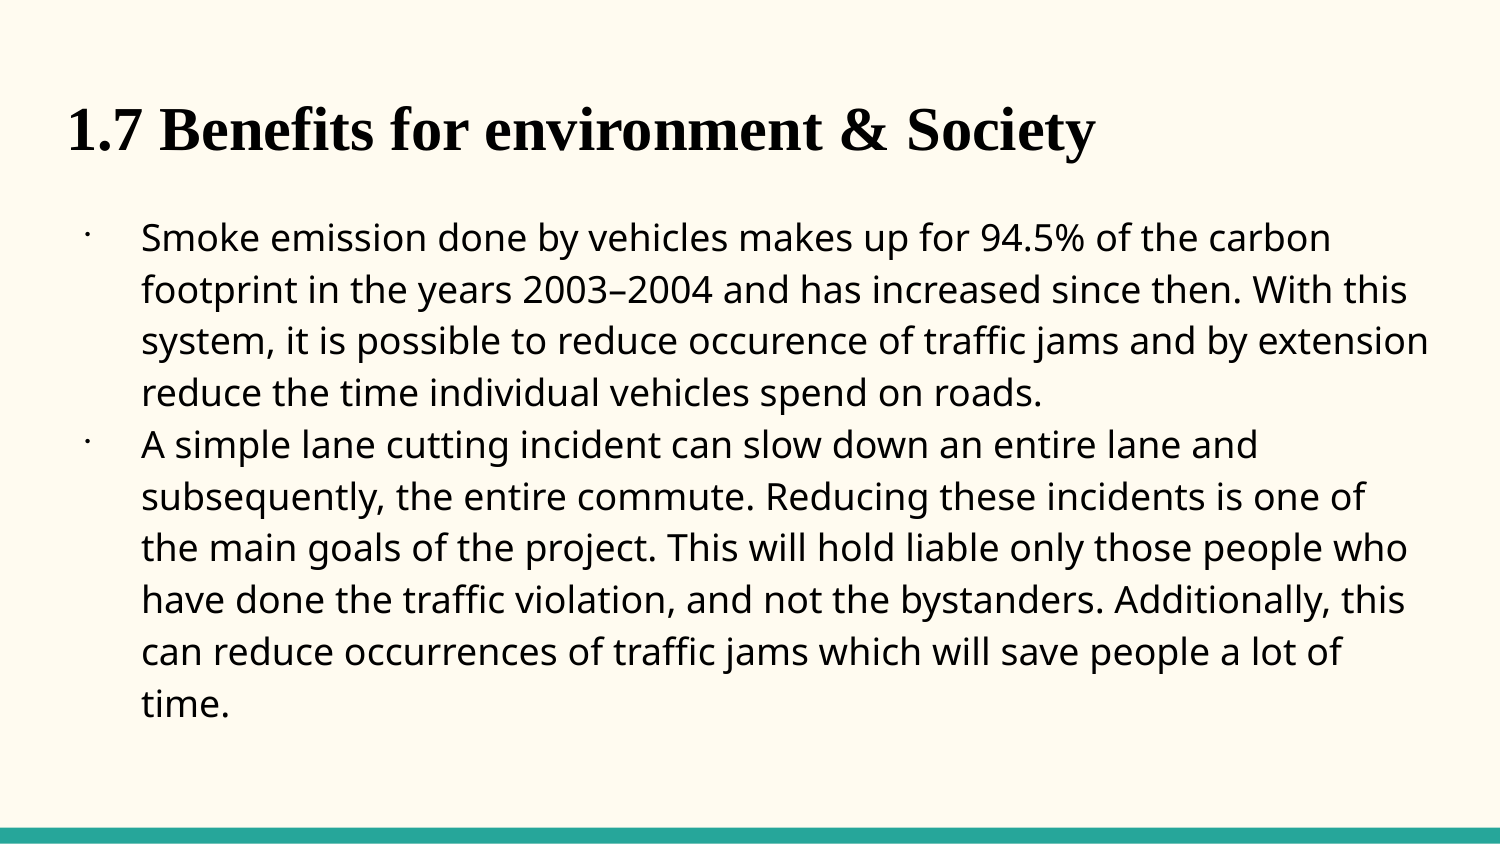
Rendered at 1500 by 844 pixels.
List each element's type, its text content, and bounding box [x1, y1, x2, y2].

list Smoke emission done by vehicles makes up for 94.5% of the carbon footprint in the years 2003–2004 and has increased since then. With this system, it is possible to reduce occurence of traffic jams and by extension reduce the time individual vehicles spend on roads. A simple lane cutting incident can slow down an entire lane and subsequently, the entire commute. Reducing these incidents is one of the main goals of the project. This will hold liable only those people who have done the traffic violation, and not the bystanders. Additionally, this can reduce occurrences of traffic jams which will save people a lot of time. [51, 192, 1449, 750]
title 1.7 Benefits for environment & Society [51, 72, 1449, 174]
